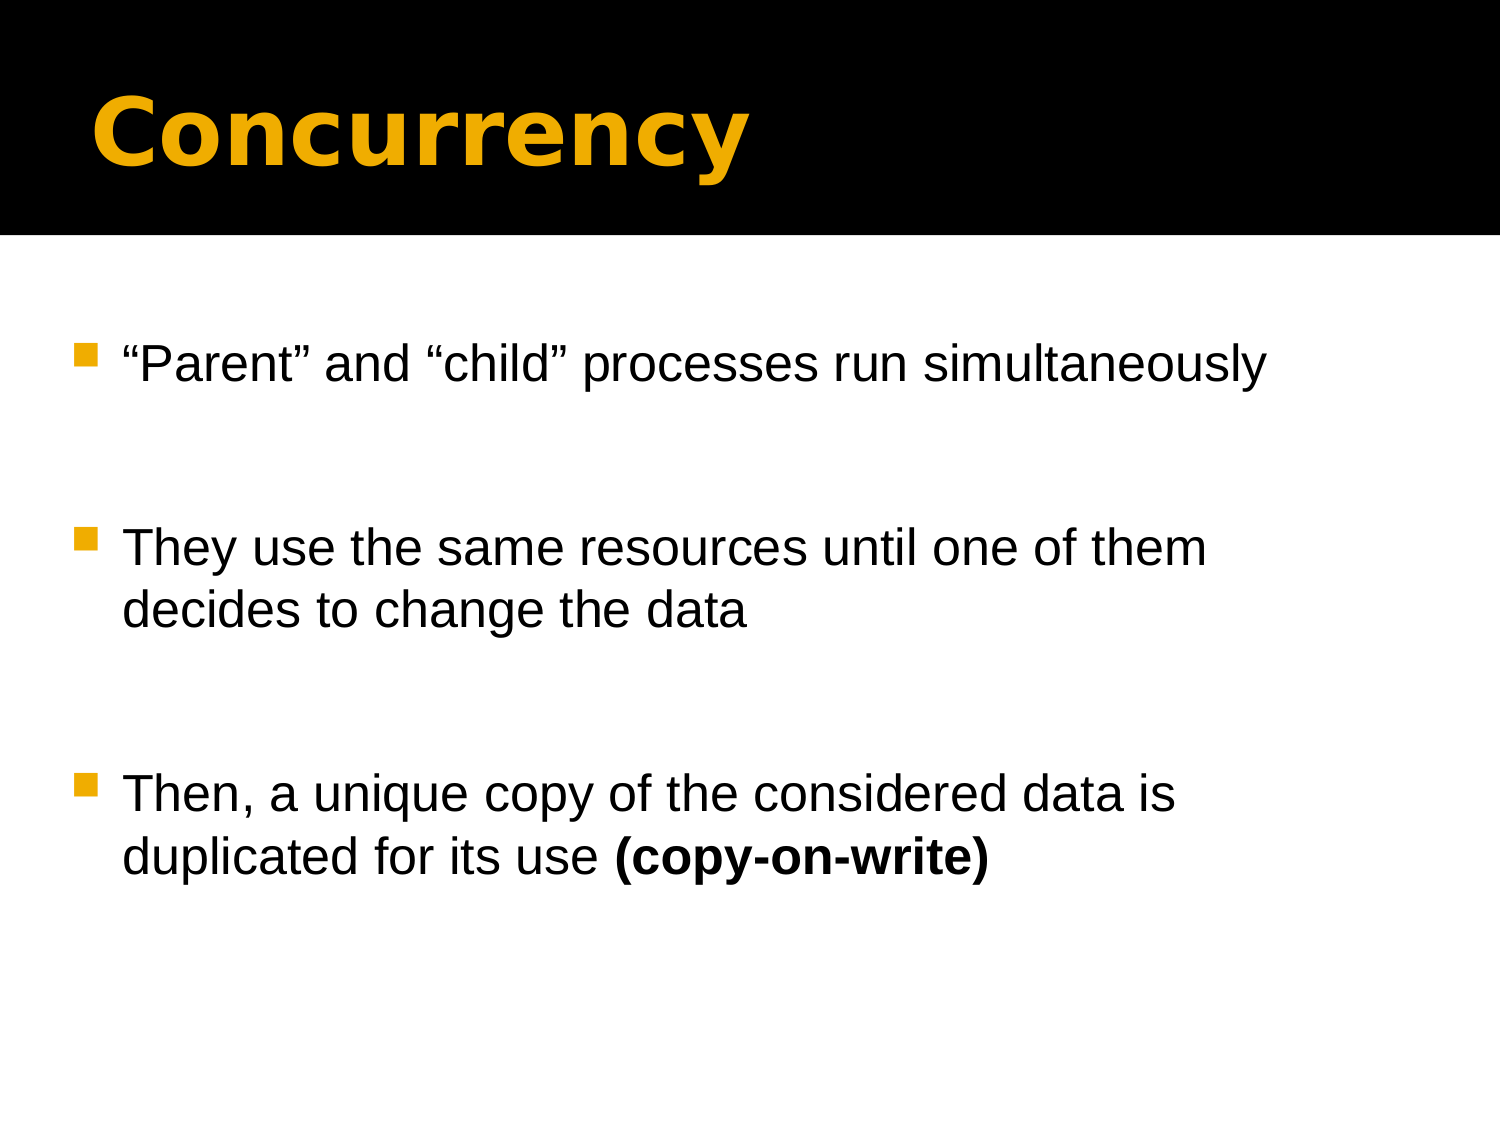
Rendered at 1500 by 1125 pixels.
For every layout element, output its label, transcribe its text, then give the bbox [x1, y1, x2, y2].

list “Parent” and “child” processes run simultaneously They use the same resources until one of them decides to change the data Then, a unique copy of the considered data is duplicated for its use (copy-on-write) [41, 314, 1365, 1074]
title Concurrency [75, 25, 1425, 231]
